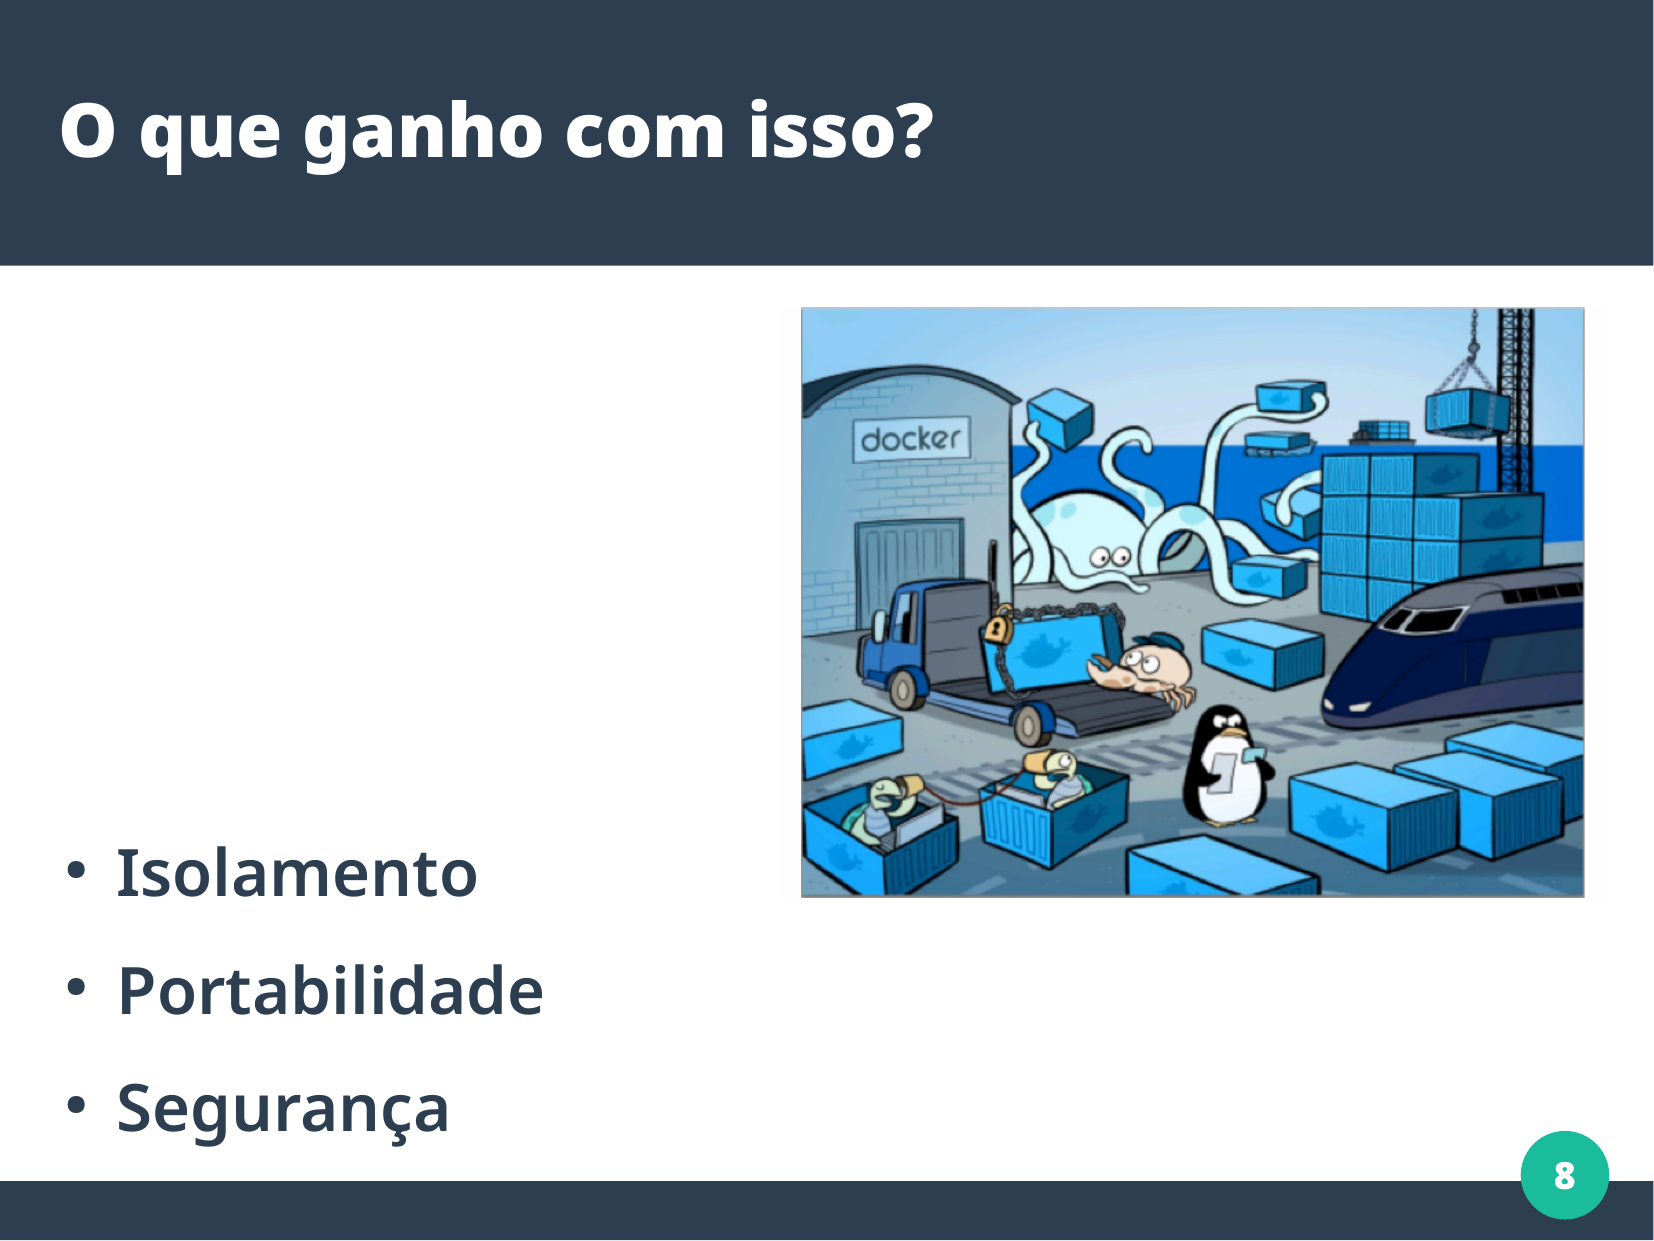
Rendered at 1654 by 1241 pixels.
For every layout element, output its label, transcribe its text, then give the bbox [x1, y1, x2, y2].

title O que ganho com isso? [59, 49, 1595, 207]
list Isolamento Portabilidade Segurança [47, 826, 1583, 1152]
picture [779, 307, 1607, 898]
